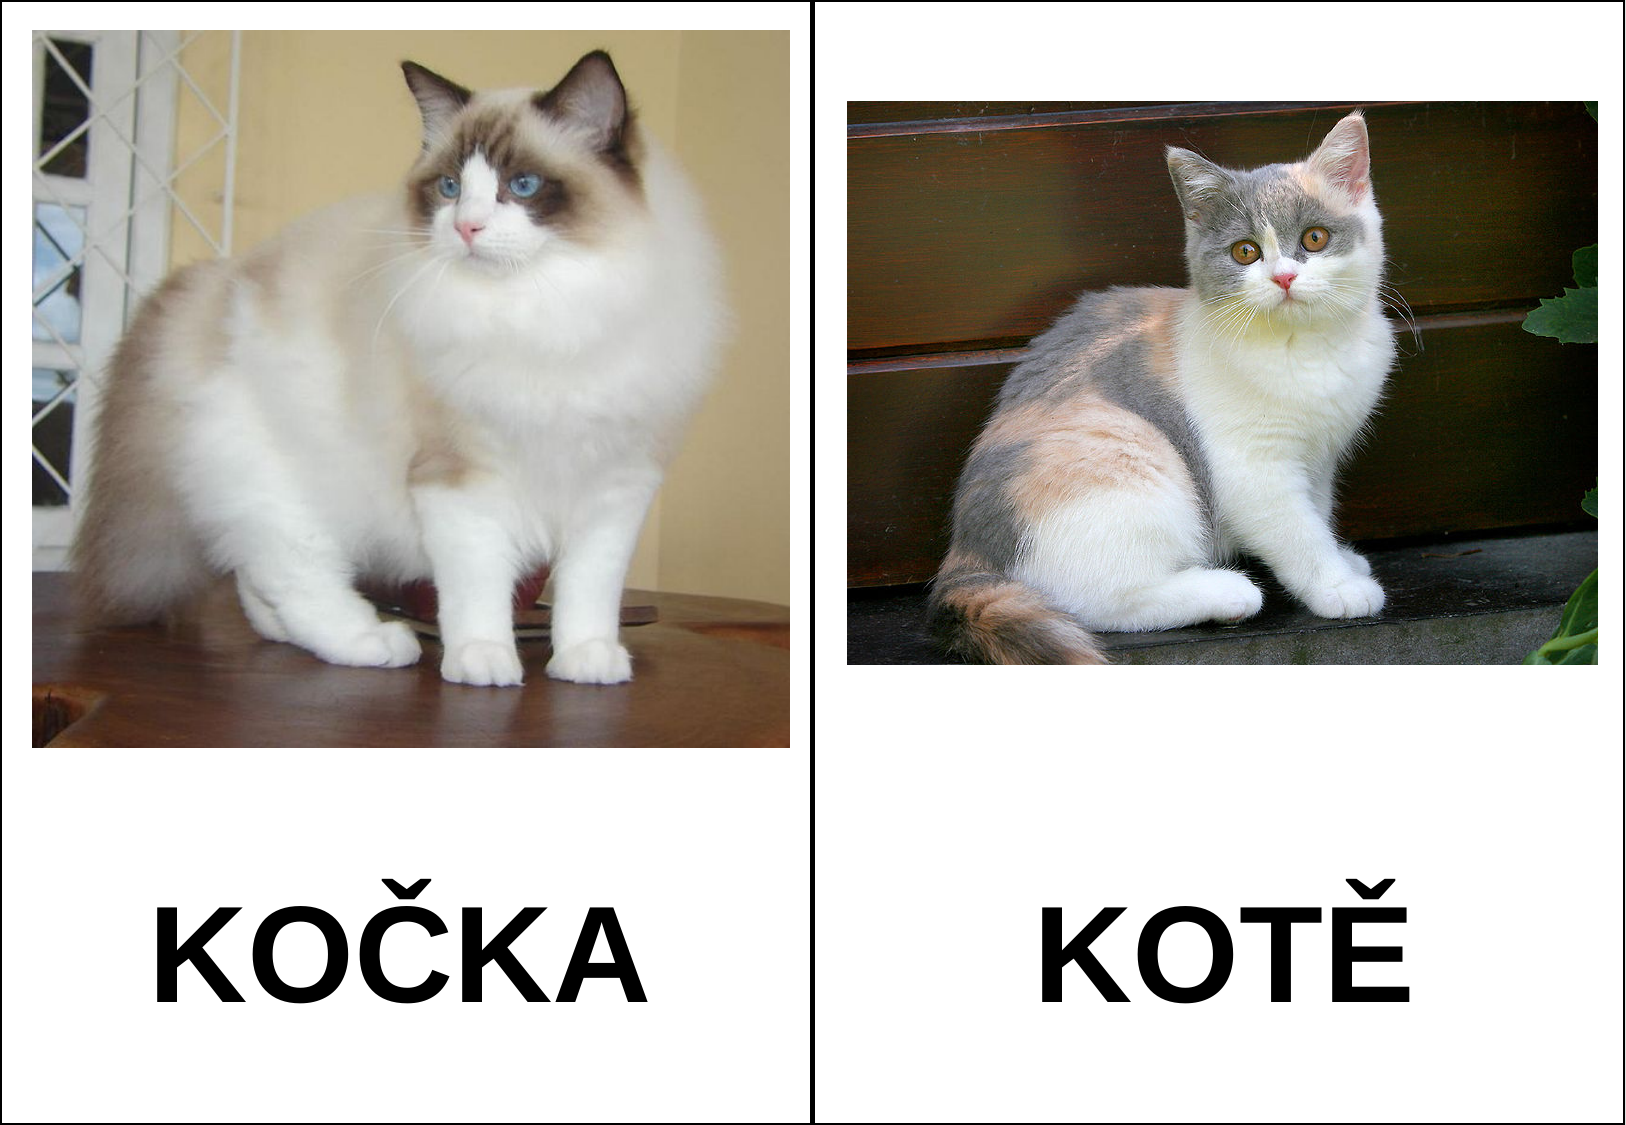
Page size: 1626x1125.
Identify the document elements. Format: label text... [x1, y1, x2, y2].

text_box [0, 0, 1625, 1125]
picture [847, 101, 1598, 665]
text_box KOČKA [133, 857, 668, 1039]
text_box KOTĚ [1018, 857, 1431, 1039]
picture [32, 30, 790, 748]
